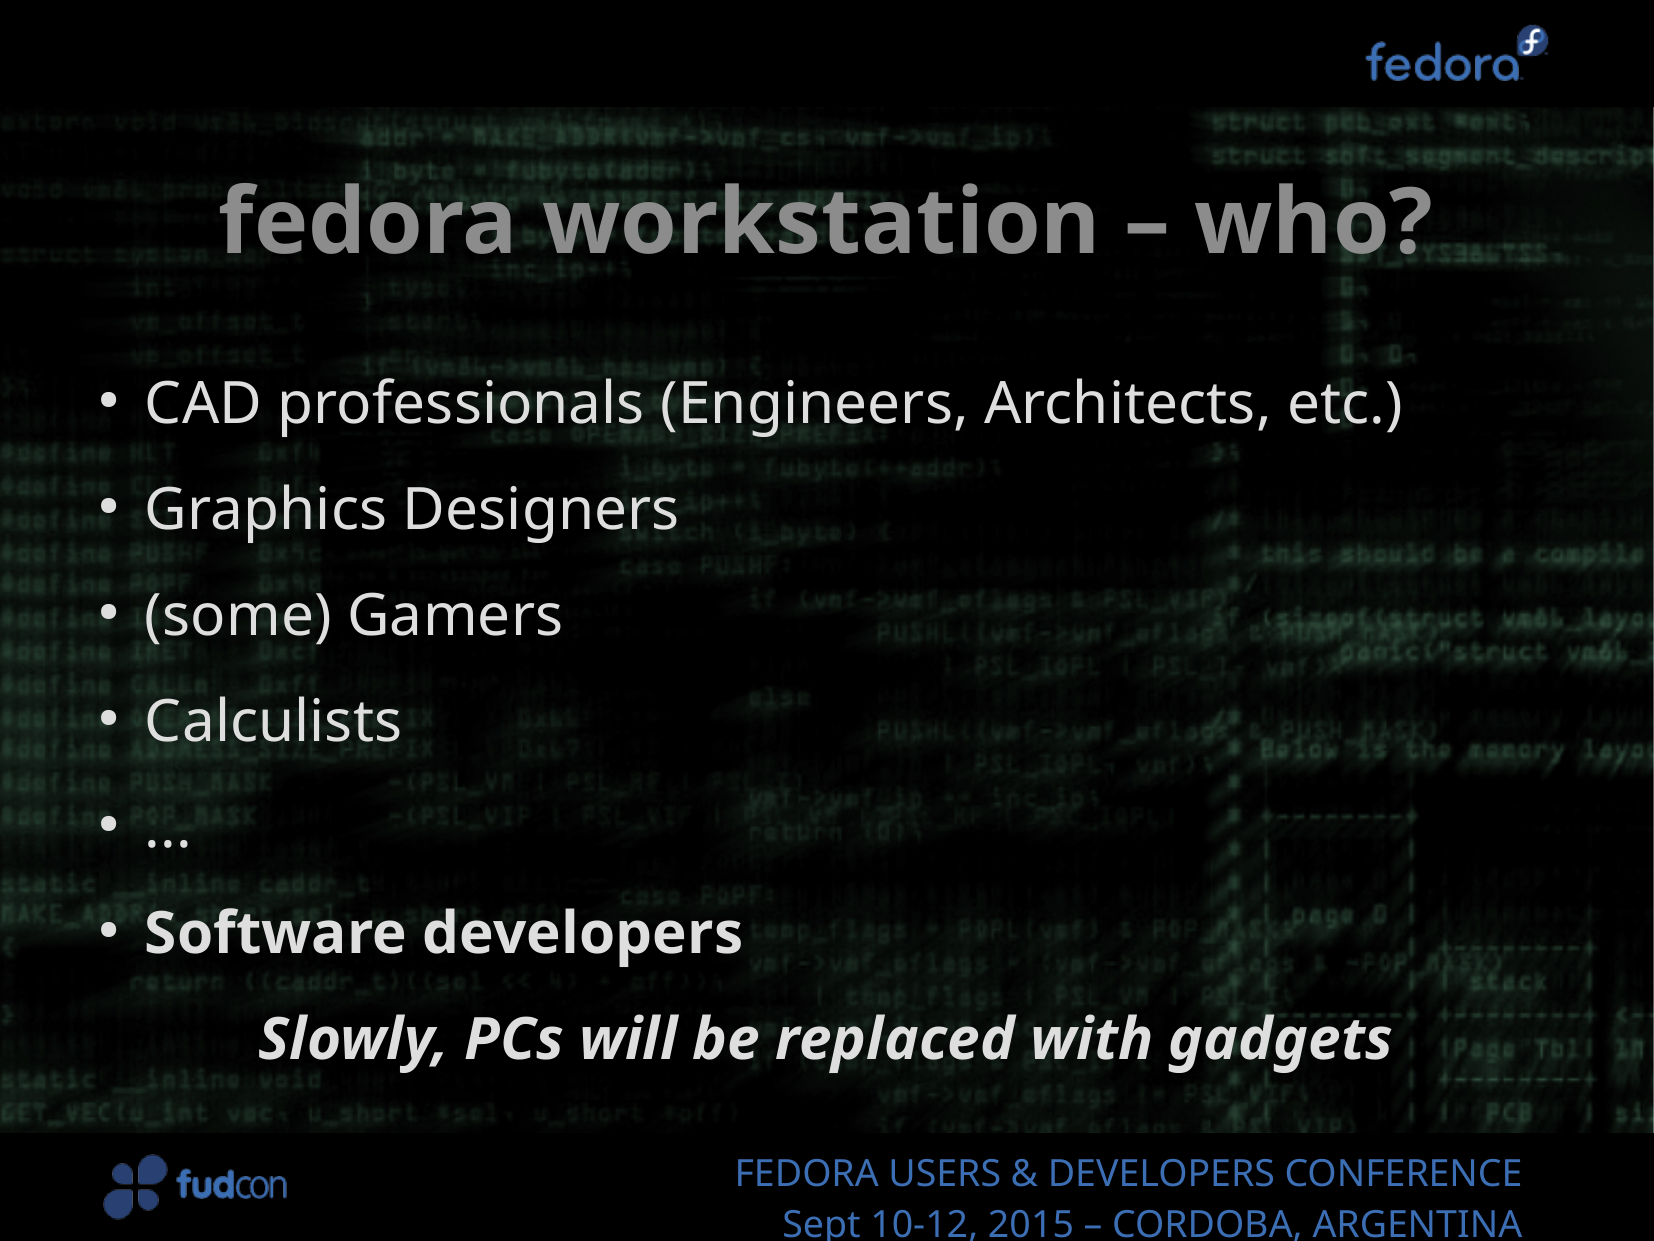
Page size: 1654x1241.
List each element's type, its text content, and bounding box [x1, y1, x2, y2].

title fedora workstation – who? [82, 114, 1571, 322]
list CAD professionals (Engineers, Architects, etc.) Graphics Designers (some) Gamers Calculists ... Software developers Slowly, PCs will be replaced with gadgets [82, 361, 1571, 1081]
picture [0, 0, 1654, 1241]
